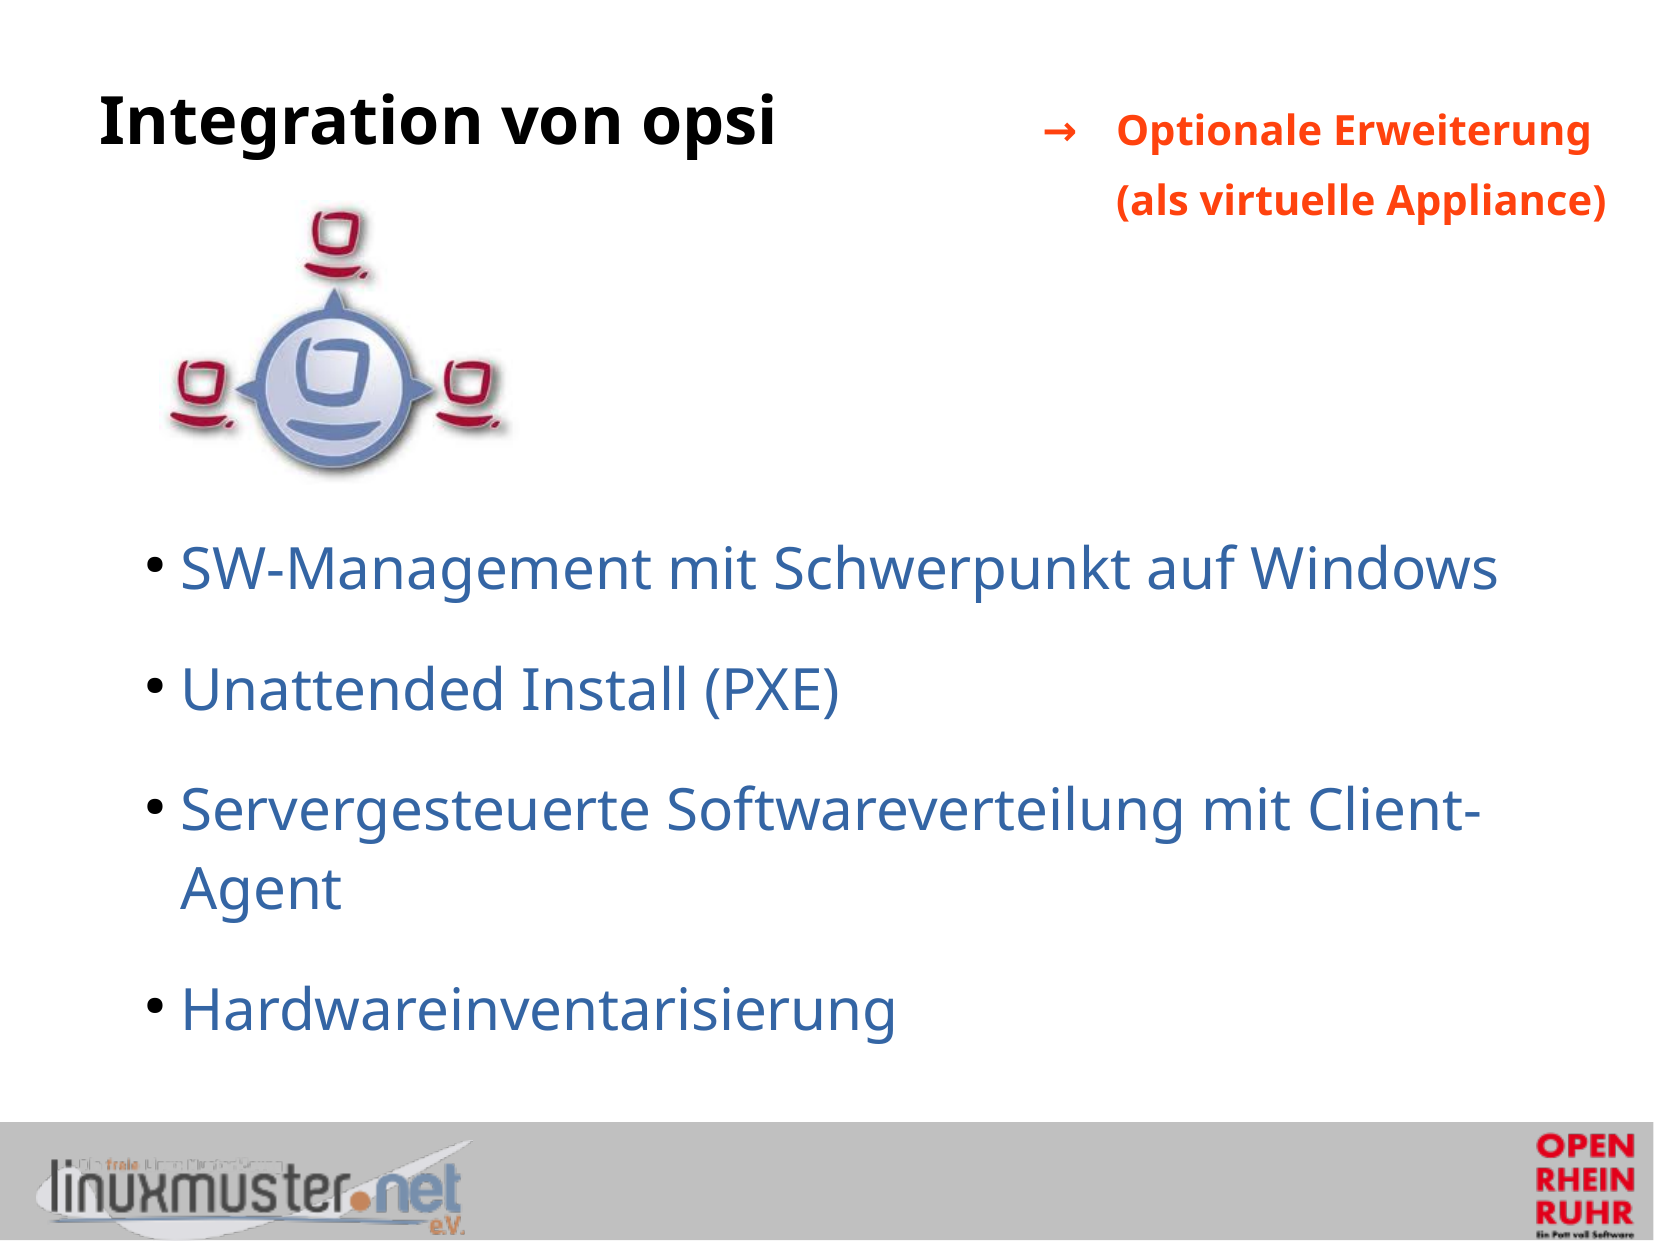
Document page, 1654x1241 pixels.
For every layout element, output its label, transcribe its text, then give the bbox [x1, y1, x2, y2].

text_box SW-Management mit Schwerpunkt auf Windows Unattended Install (PXE) Servergesteuerte Softwareverteilung mit Client-Agent Hardwareinventarisierung [129, 519, 1571, 1020]
picture [36, 1140, 473, 1241]
text_box → Optionale Erweiterung (als virtuelle Appliance) [1027, 49, 1605, 205]
picture [1535, 1131, 1636, 1241]
picture [159, 200, 520, 485]
title Integration von opsi [82, 49, 1027, 189]
